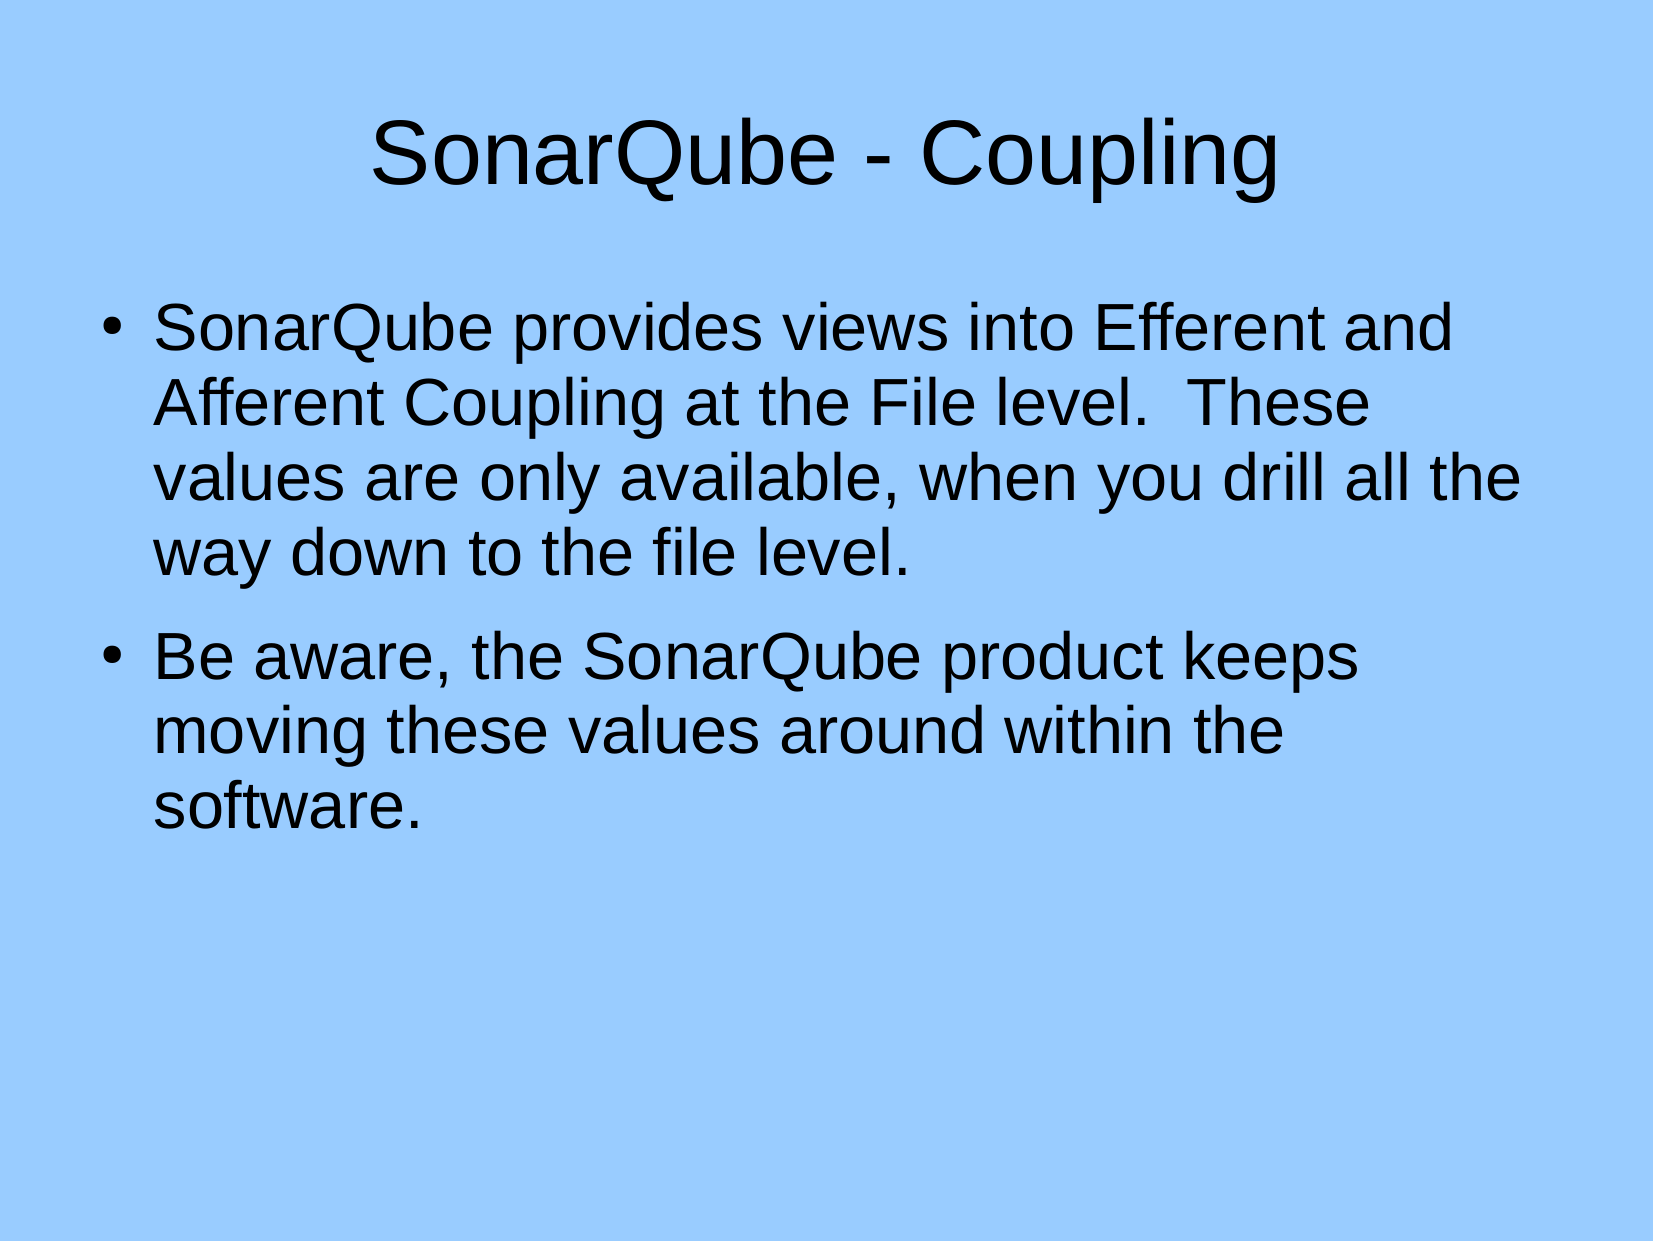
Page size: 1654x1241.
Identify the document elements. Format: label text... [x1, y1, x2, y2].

title SonarQube - Coupling [82, 49, 1571, 257]
list SonarQube provides views into Efferent and Afferent Coupling at the File level. These values are only available, when you drill all the way down to the file level. Be aware, the SonarQube product keeps moving these values around within the software. [82, 290, 1571, 1010]
